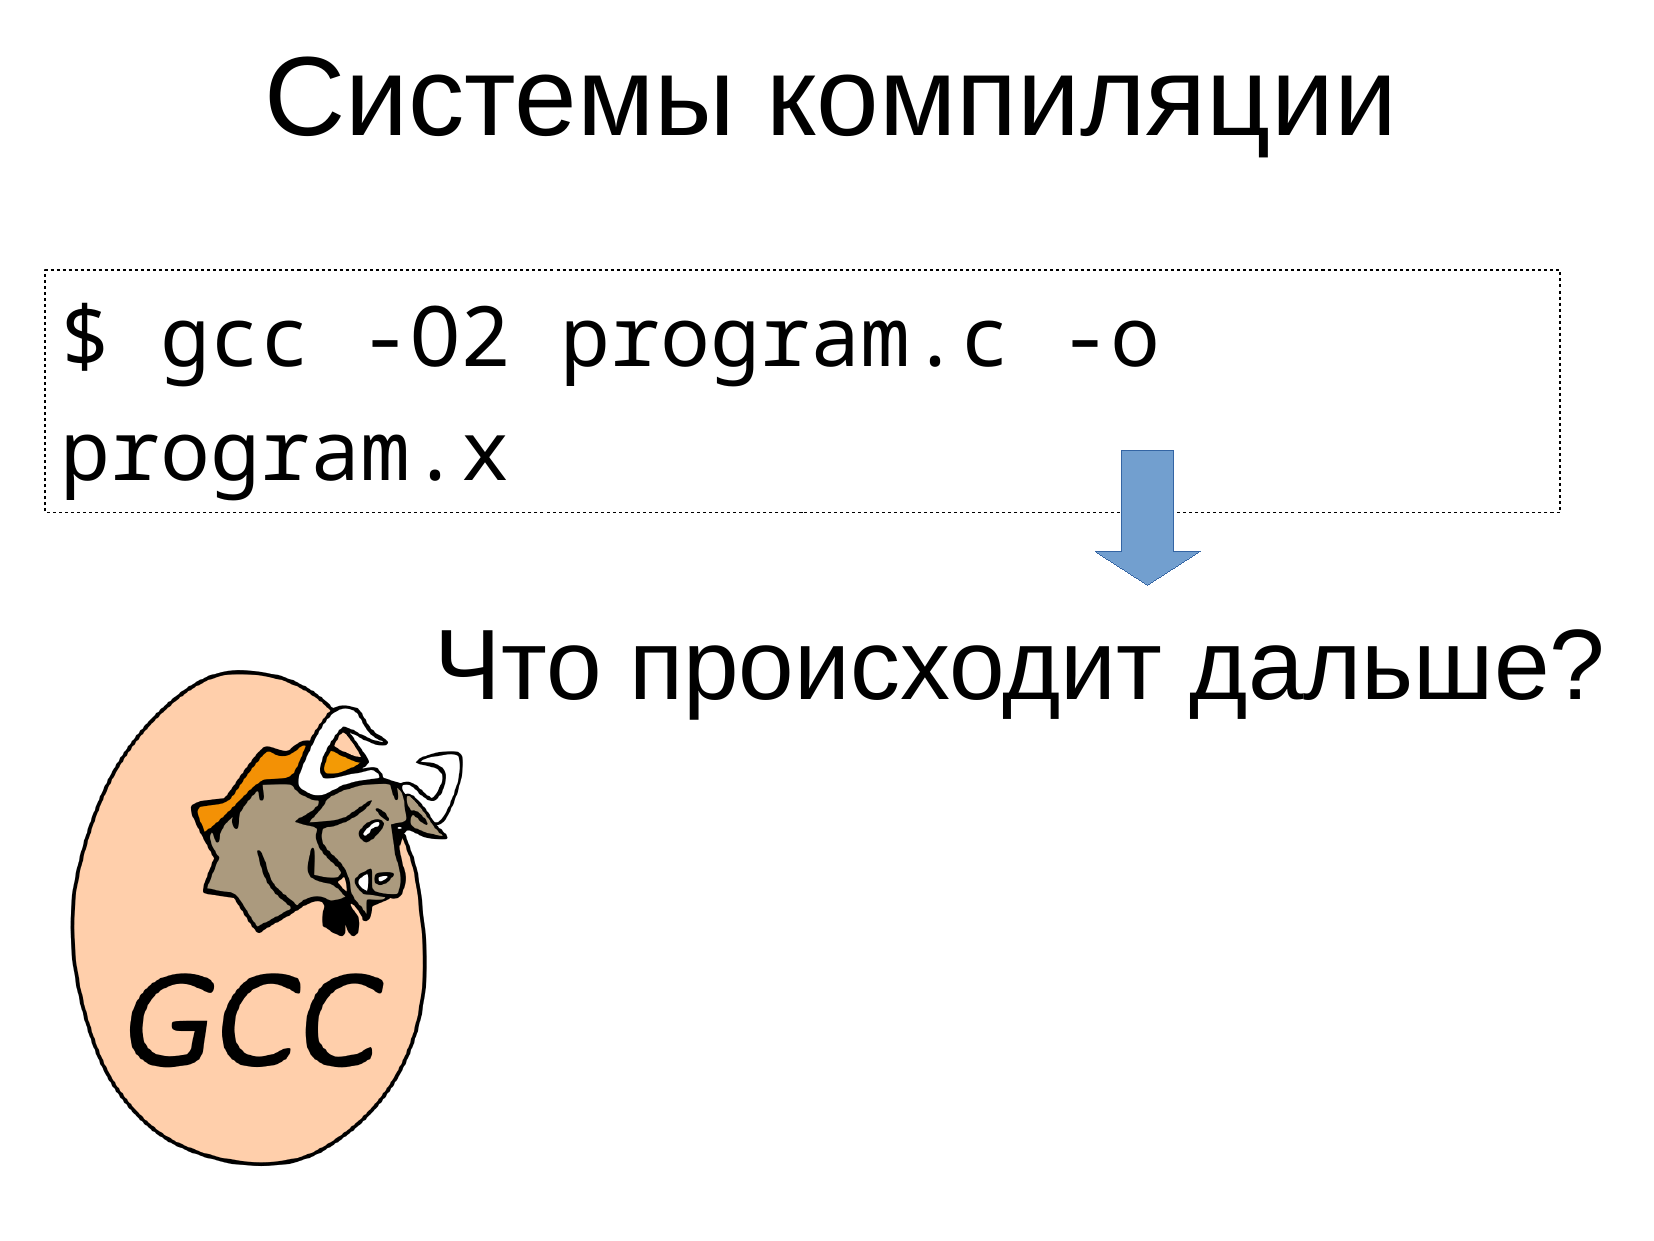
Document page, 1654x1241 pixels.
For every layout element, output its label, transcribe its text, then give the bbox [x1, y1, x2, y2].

text_box Что происходит дальше? [420, 601, 1636, 736]
title Системы компиляции [86, 33, 1576, 160]
text_box [1095, 450, 1201, 586]
picture [60, 663, 466, 1171]
text_box $ gcc -O2 program.c -o program.x [45, 270, 1561, 396]
